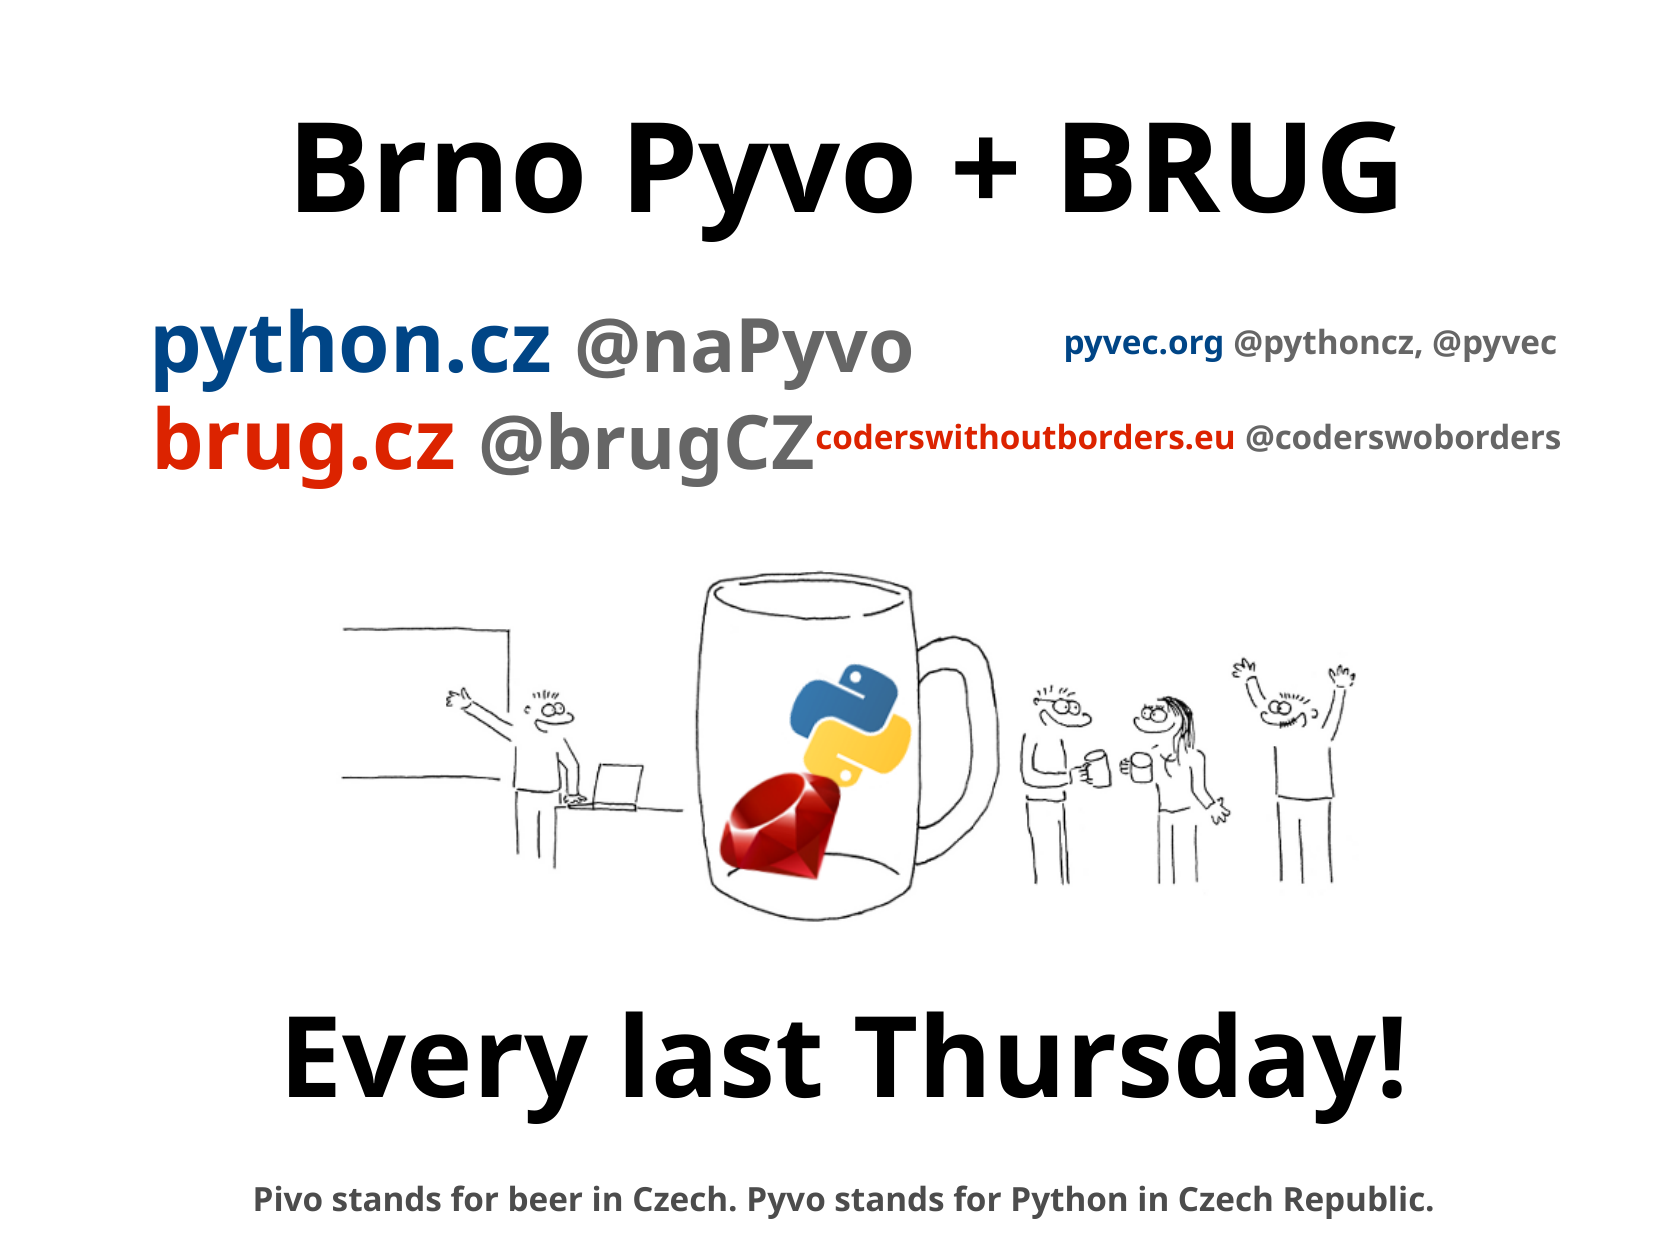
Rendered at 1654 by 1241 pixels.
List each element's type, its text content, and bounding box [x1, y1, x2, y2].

text_box Every last Thursday! Pivo stands for beer in Czech. Pyvo stands for Python in Czech Republic. [237, 970, 1416, 1201]
text_box coderswithoutborders.eu @coderswoborders [800, 406, 1593, 478]
text_box Brno Pyvo + BRUG [272, 71, 1381, 232]
text_box [340, 633, 503, 774]
picture [327, 552, 1369, 938]
text_box python.cz @naPyvo [134, 276, 900, 389]
text_box brug.cz @brugCZ [136, 373, 928, 486]
text_box pyvec.org @pythoncz, @pyvec [1048, 312, 1591, 383]
